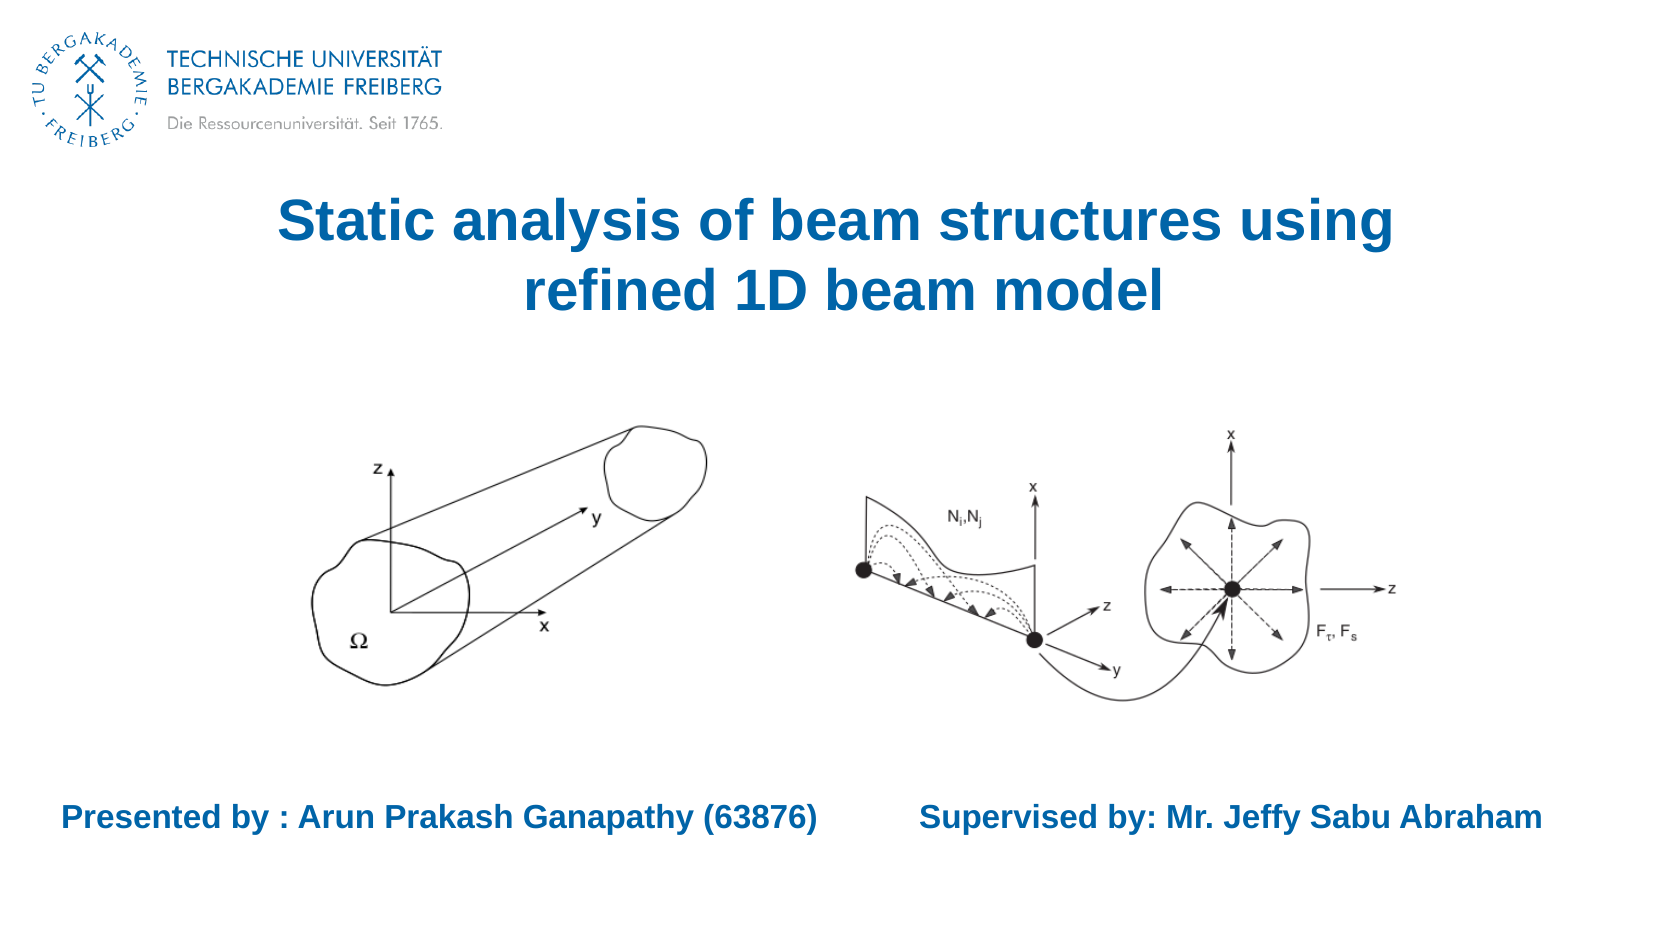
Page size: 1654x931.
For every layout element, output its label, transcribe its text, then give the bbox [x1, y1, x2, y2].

picture [843, 423, 1426, 706]
text_box Presented by : Arun Prakash Ganapathy (63876) Supervised by: Mr. Jeffy Sabu Abraham [0, 791, 1654, 886]
picture [154, 32, 442, 147]
picture [32, 32, 147, 147]
picture [255, 404, 751, 691]
title Static analysis of beam structures using refined 1D beam model [190, 135, 1516, 370]
